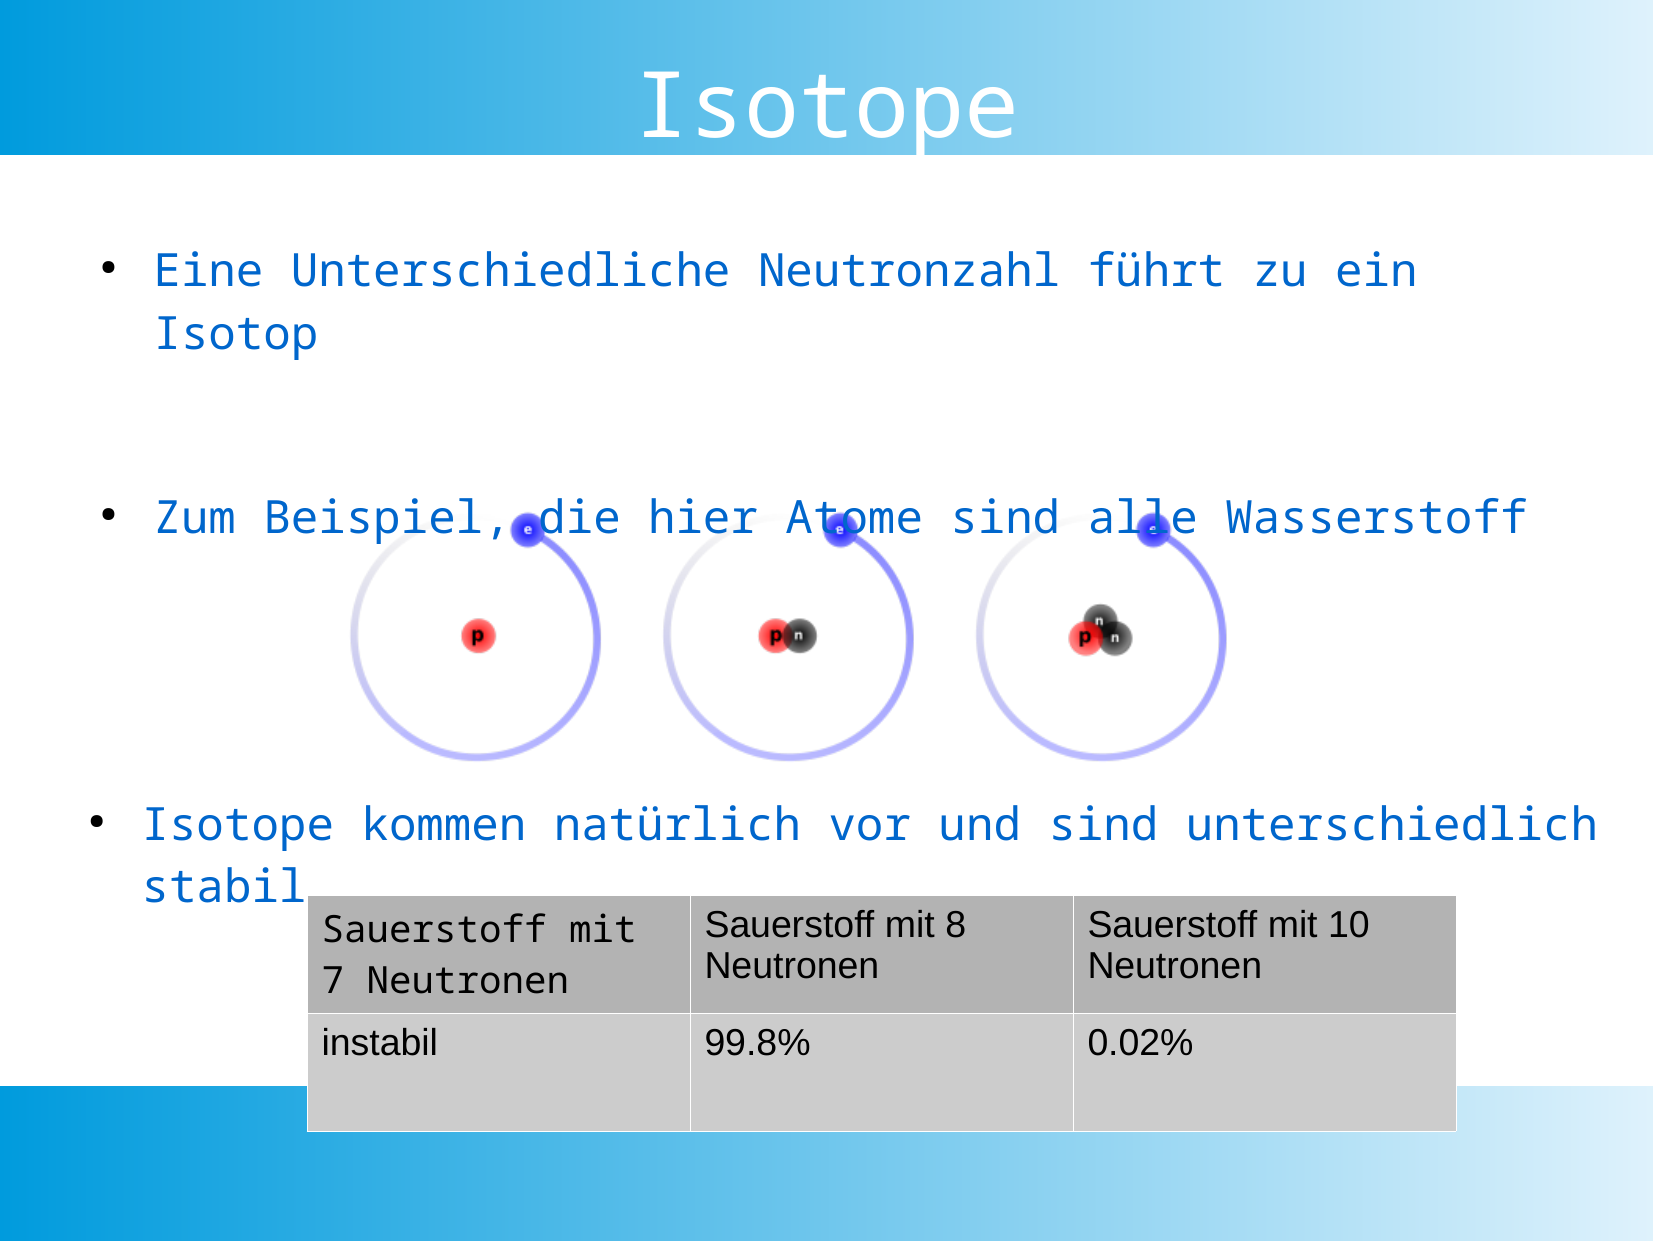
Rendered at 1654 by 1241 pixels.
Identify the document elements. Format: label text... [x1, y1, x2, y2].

table_header Sauerstoff mit 8 Neutronen [691, 896, 1073, 1013]
list Eine Unterschiedliche Neutronzahl führt zu ein Isotop Zum Beispiel, die hier Atome sind alle Wasserstoff [82, 237, 1571, 449]
title Isotope [82, 40, 1571, 163]
table_cell 0.02% [1074, 1014, 1456, 1131]
picture [318, 492, 1319, 780]
list Isotope kommen natürlich vor und sind unterschiedlich stabil [70, 791, 1607, 1003]
table_header Sauerstoff mit 10 Neutronen [1074, 896, 1456, 1013]
table_cell 99.8% [691, 1014, 1073, 1131]
table_header Sauerstoff mit 7 Neutronen [308, 896, 690, 1013]
table_cell instabil [308, 1014, 690, 1131]
